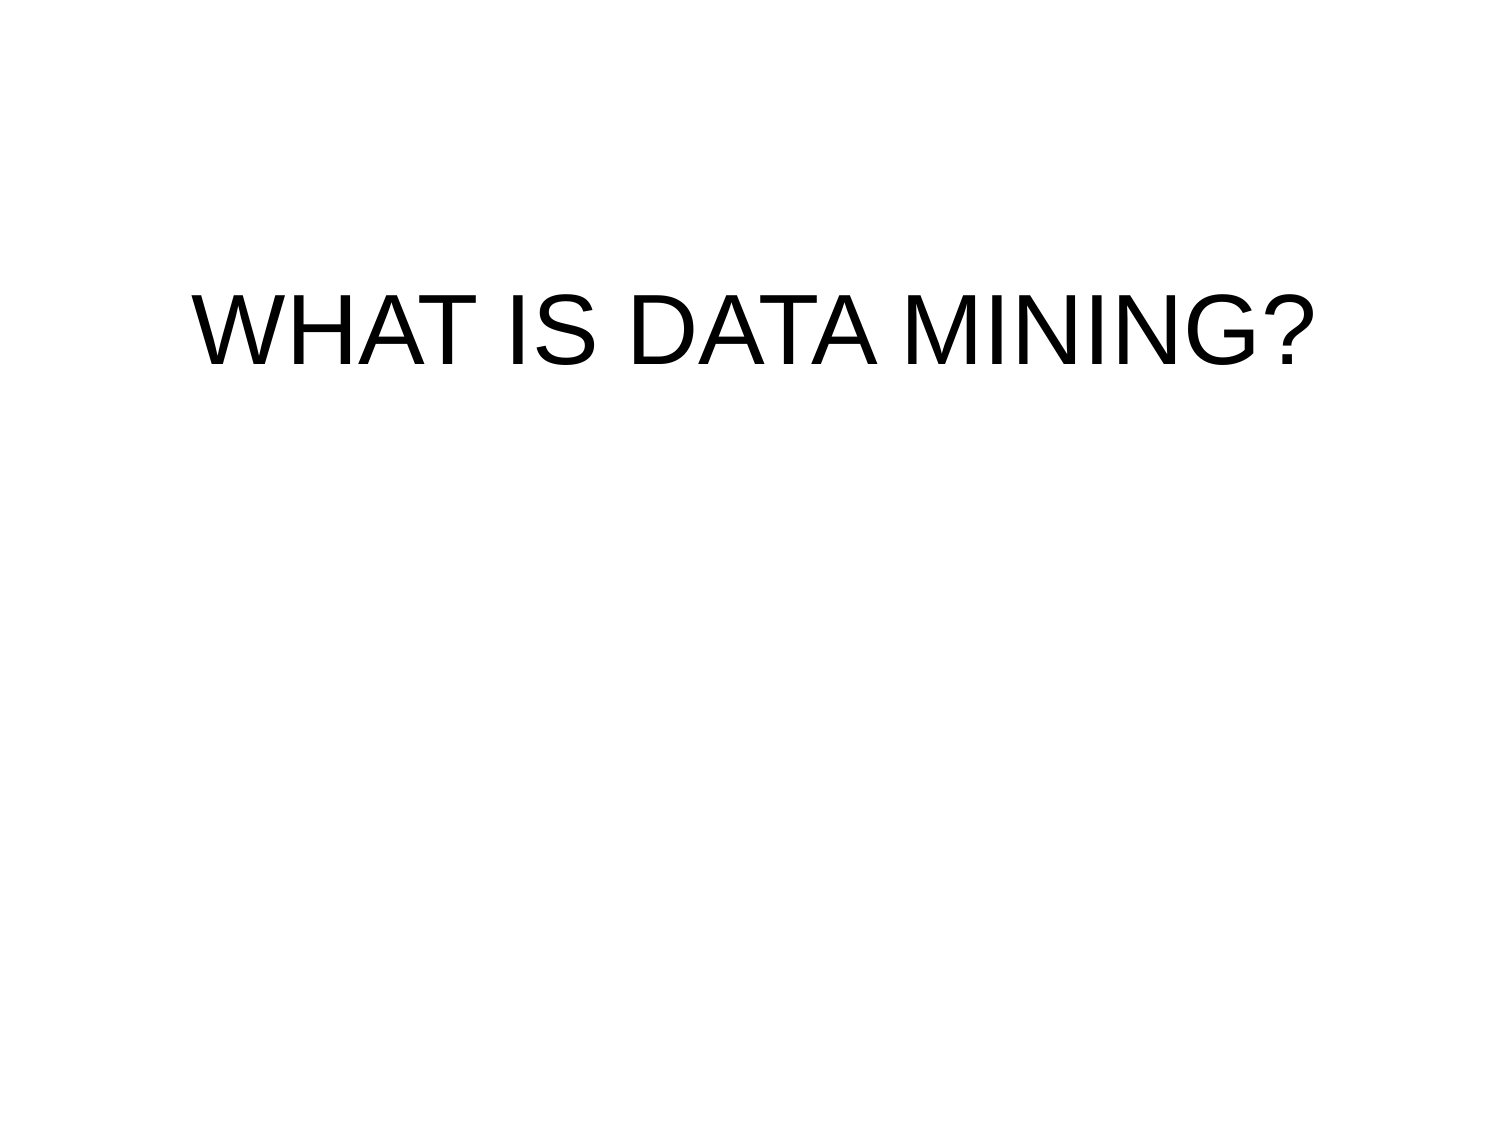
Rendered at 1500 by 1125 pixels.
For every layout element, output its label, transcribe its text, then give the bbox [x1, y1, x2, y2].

text_box WHAT IS DATA MINING? [177, 257, 1358, 384]
